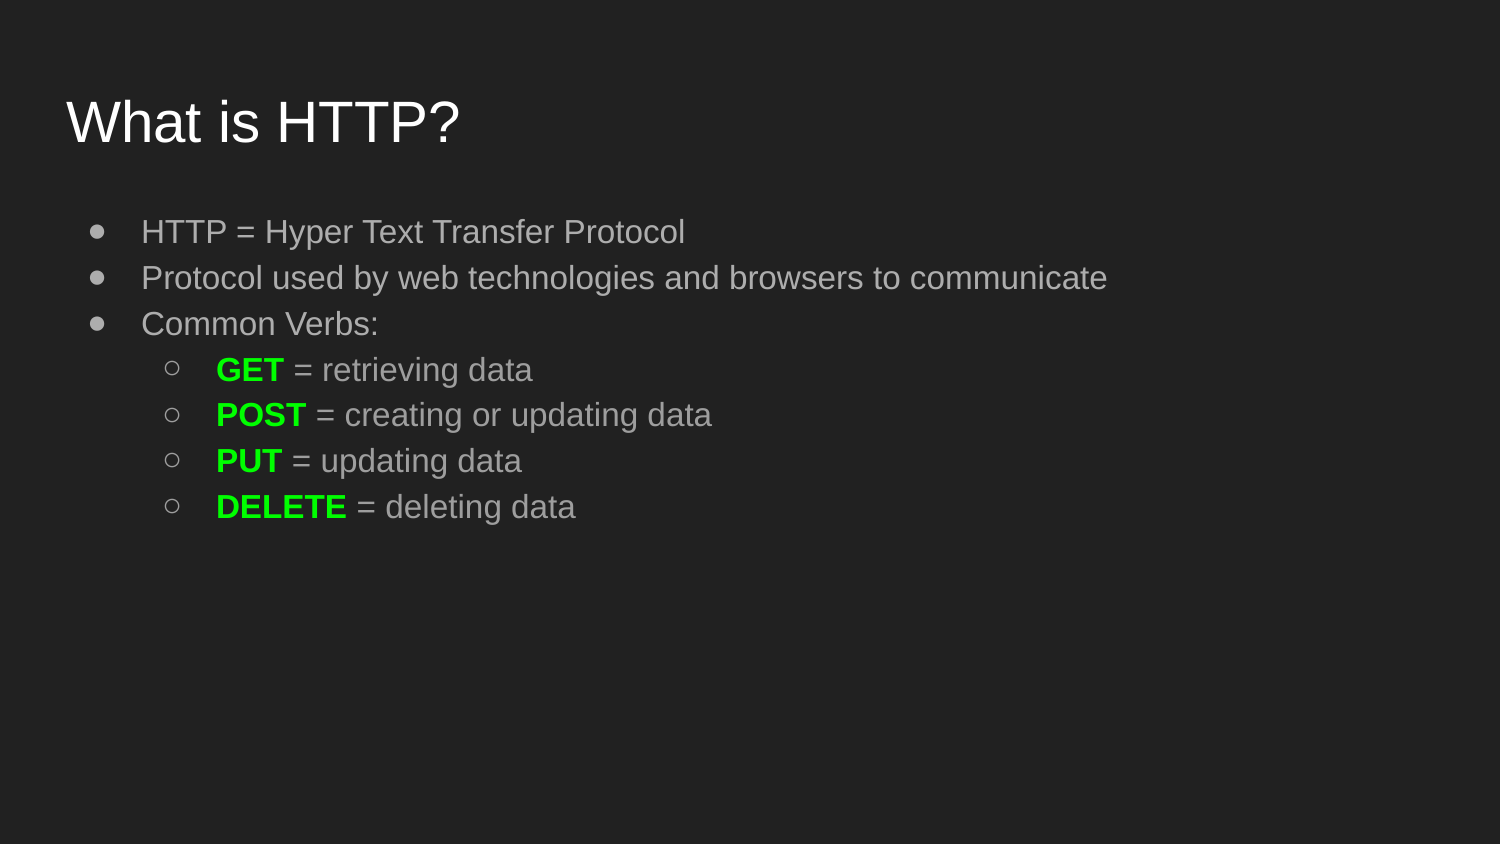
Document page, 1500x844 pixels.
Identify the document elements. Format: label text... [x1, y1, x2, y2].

title What is HTTP? [51, 69, 1449, 164]
list HTTP = Hyper Text Transfer Protocol Protocol used by web technologies and browsers to communicate Common Verbs: GET = retrieving data POST = creating or updating data PUT = updating data DELETE = deleting data [51, 189, 1449, 806]
